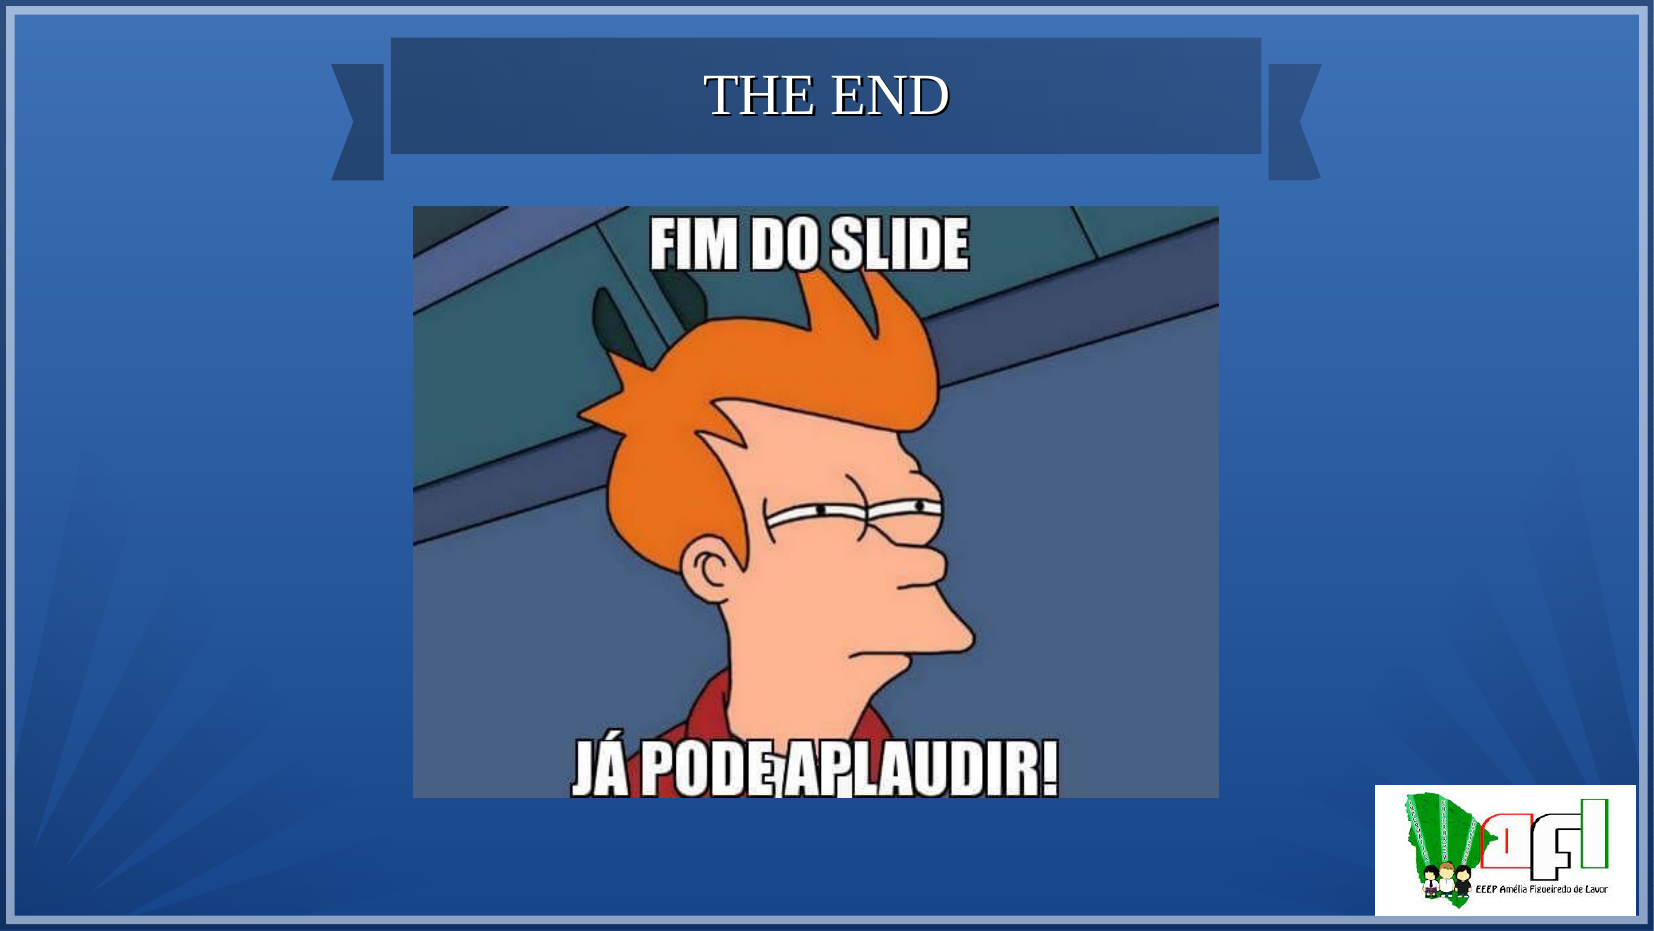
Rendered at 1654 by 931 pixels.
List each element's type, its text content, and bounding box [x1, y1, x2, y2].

title THE END [389, 35, 1264, 154]
picture [413, 206, 1219, 798]
picture [1375, 785, 1636, 916]
